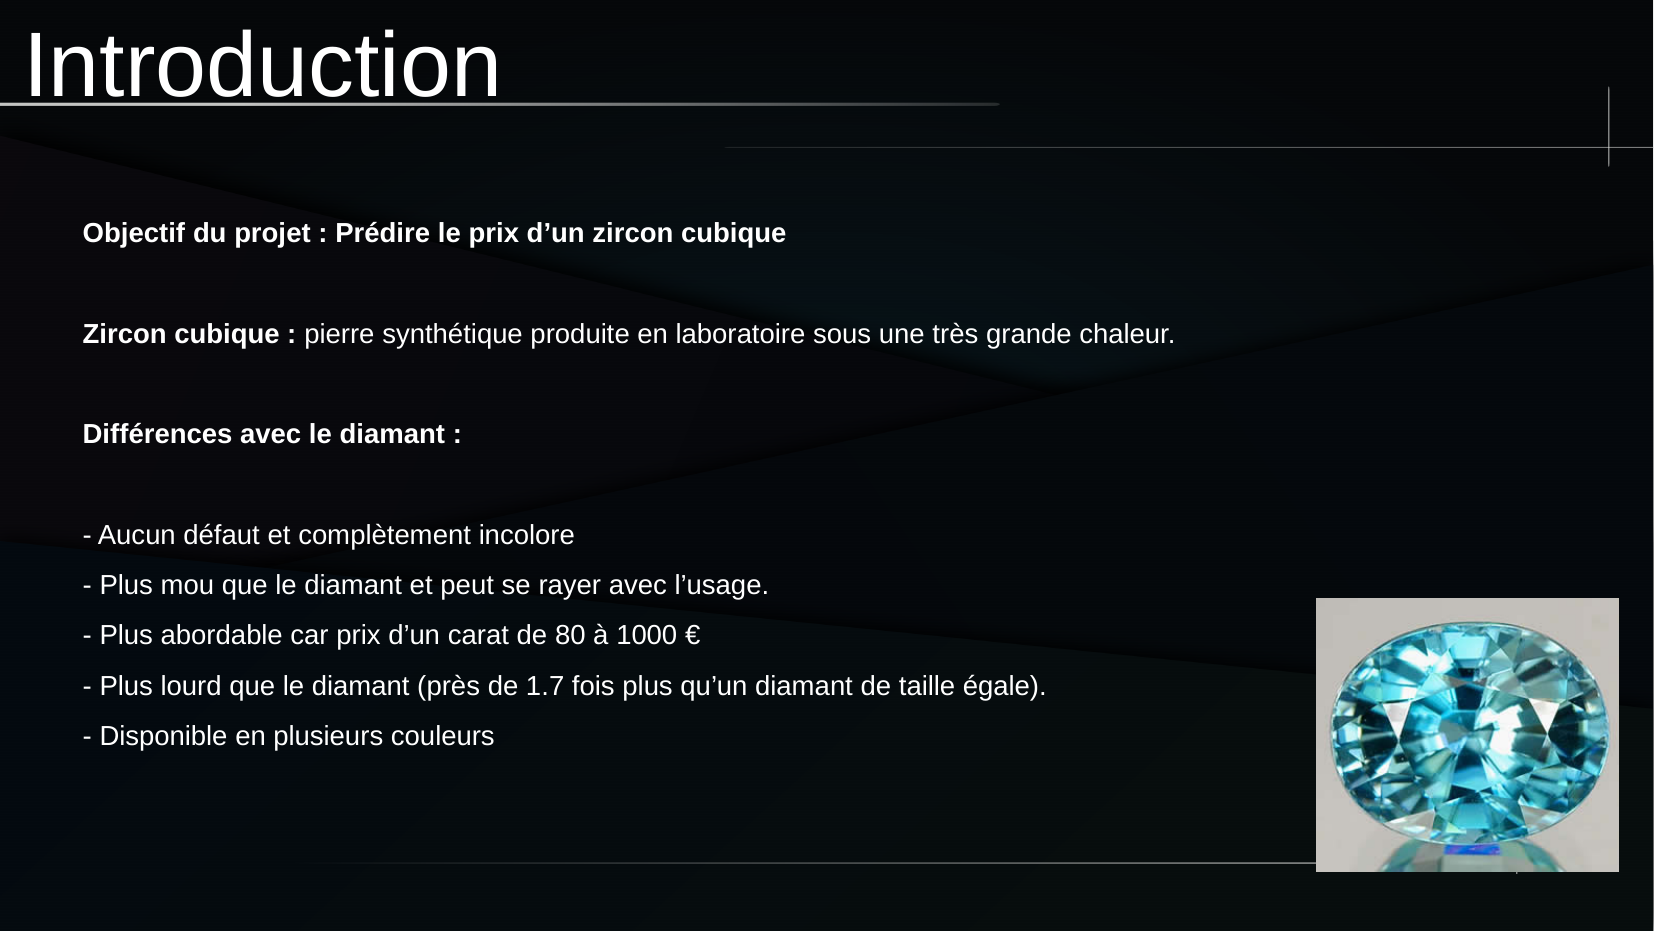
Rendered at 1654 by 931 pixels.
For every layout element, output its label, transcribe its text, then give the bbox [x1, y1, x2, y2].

list Objectif du projet : Prédire le prix d’un zircon cubique Zircon cubique : pierre synthétique produite en laboratoire sous une très grande chaleur. Différences avec le diamant : - Aucun défaut et complètement incolore - Plus mou que le diamant et peut se rayer avec l’usage. - Plus abordable car prix d’un carat de 80 à 1000 € - Plus lourd que le diamant (près de 1.7 fois plus qu’un diamant de taille égale). - Disponible en plusieurs couleurs [82, 217, 1571, 758]
title Introduction [23, 11, 1589, 119]
picture [0, 0, 1654, 931]
